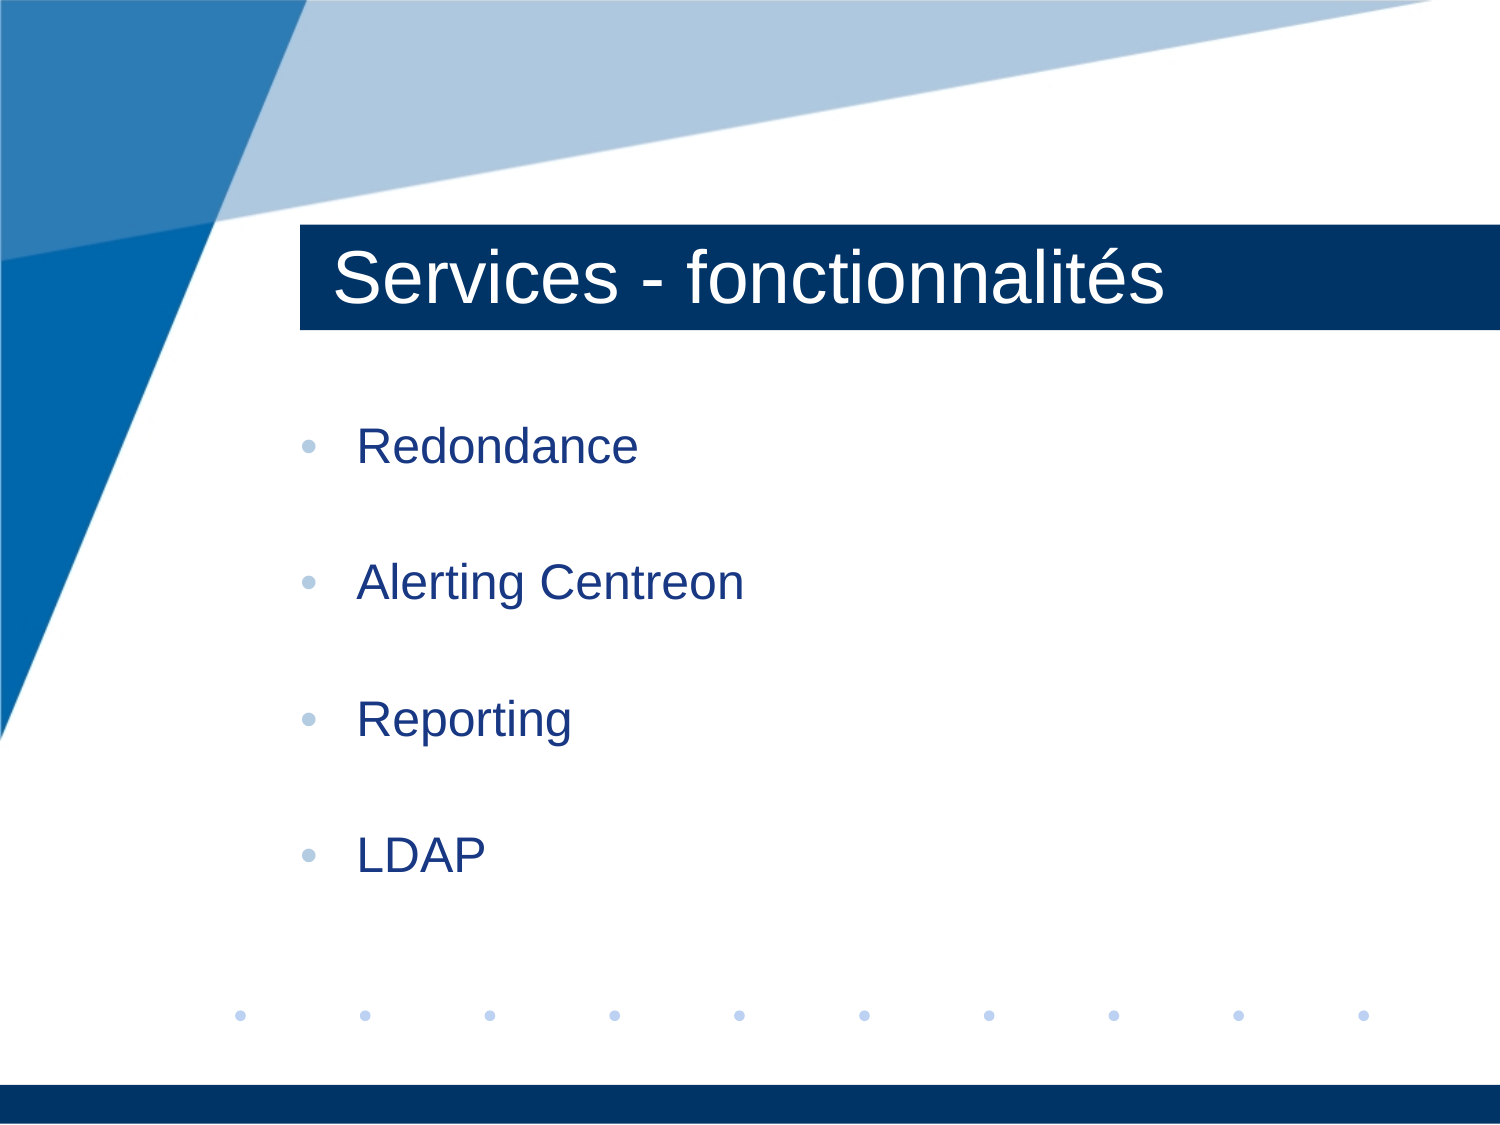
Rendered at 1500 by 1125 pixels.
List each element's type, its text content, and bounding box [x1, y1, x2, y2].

title Services - fonctionnalités [300, 224, 1500, 331]
list Redondance Alerting Centreon Reporting LDAP [299, 350, 874, 1013]
picture [0, 0, 1500, 842]
